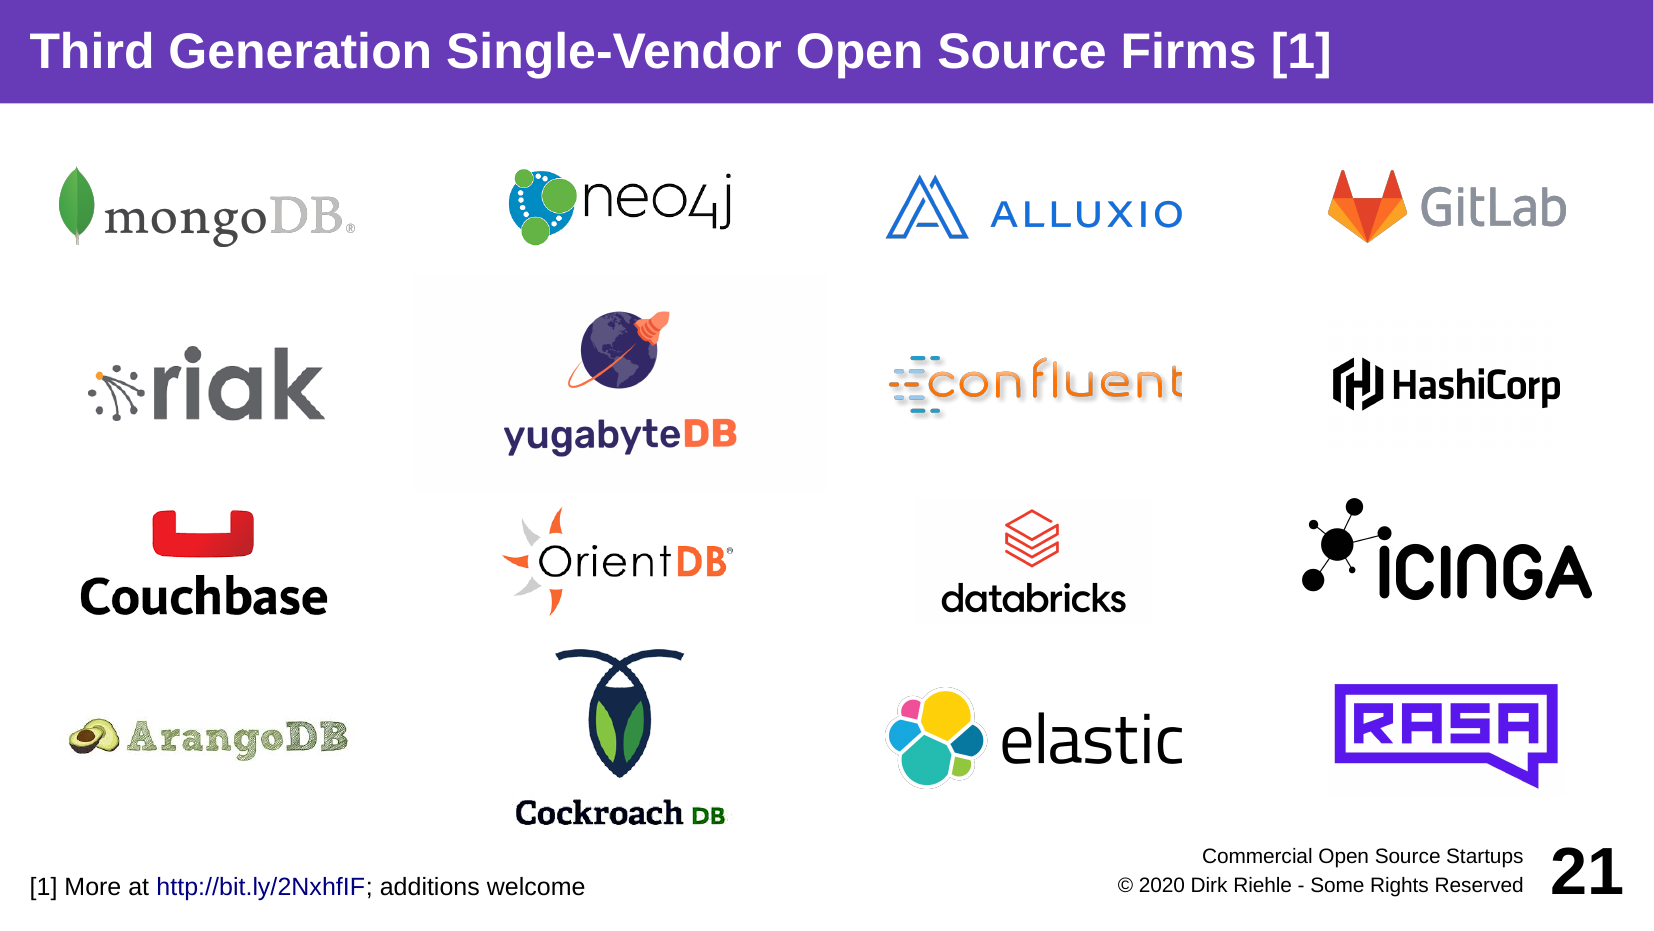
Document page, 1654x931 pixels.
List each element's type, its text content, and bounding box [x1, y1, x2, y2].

picture [885, 174, 1182, 239]
picture [1299, 495, 1595, 603]
picture [1328, 318, 1565, 450]
picture [501, 159, 739, 254]
picture [885, 323, 1182, 445]
title Third Generation Single-Vendor Open Source Firms [1] [0, 0, 1654, 104]
picture [1328, 680, 1565, 796]
picture [915, 498, 1152, 624]
picture [501, 620, 739, 693]
text_box [1] More at http://bit.ly/2NxhfIF; additions welcome [0, 693, 1182, 931]
picture [501, 506, 739, 616]
picture [885, 687, 1182, 693]
picture [59, 166, 355, 247]
picture [88, 346, 325, 421]
picture [59, 488, 355, 634]
picture [413, 275, 827, 492]
picture [1299, 141, 1595, 272]
